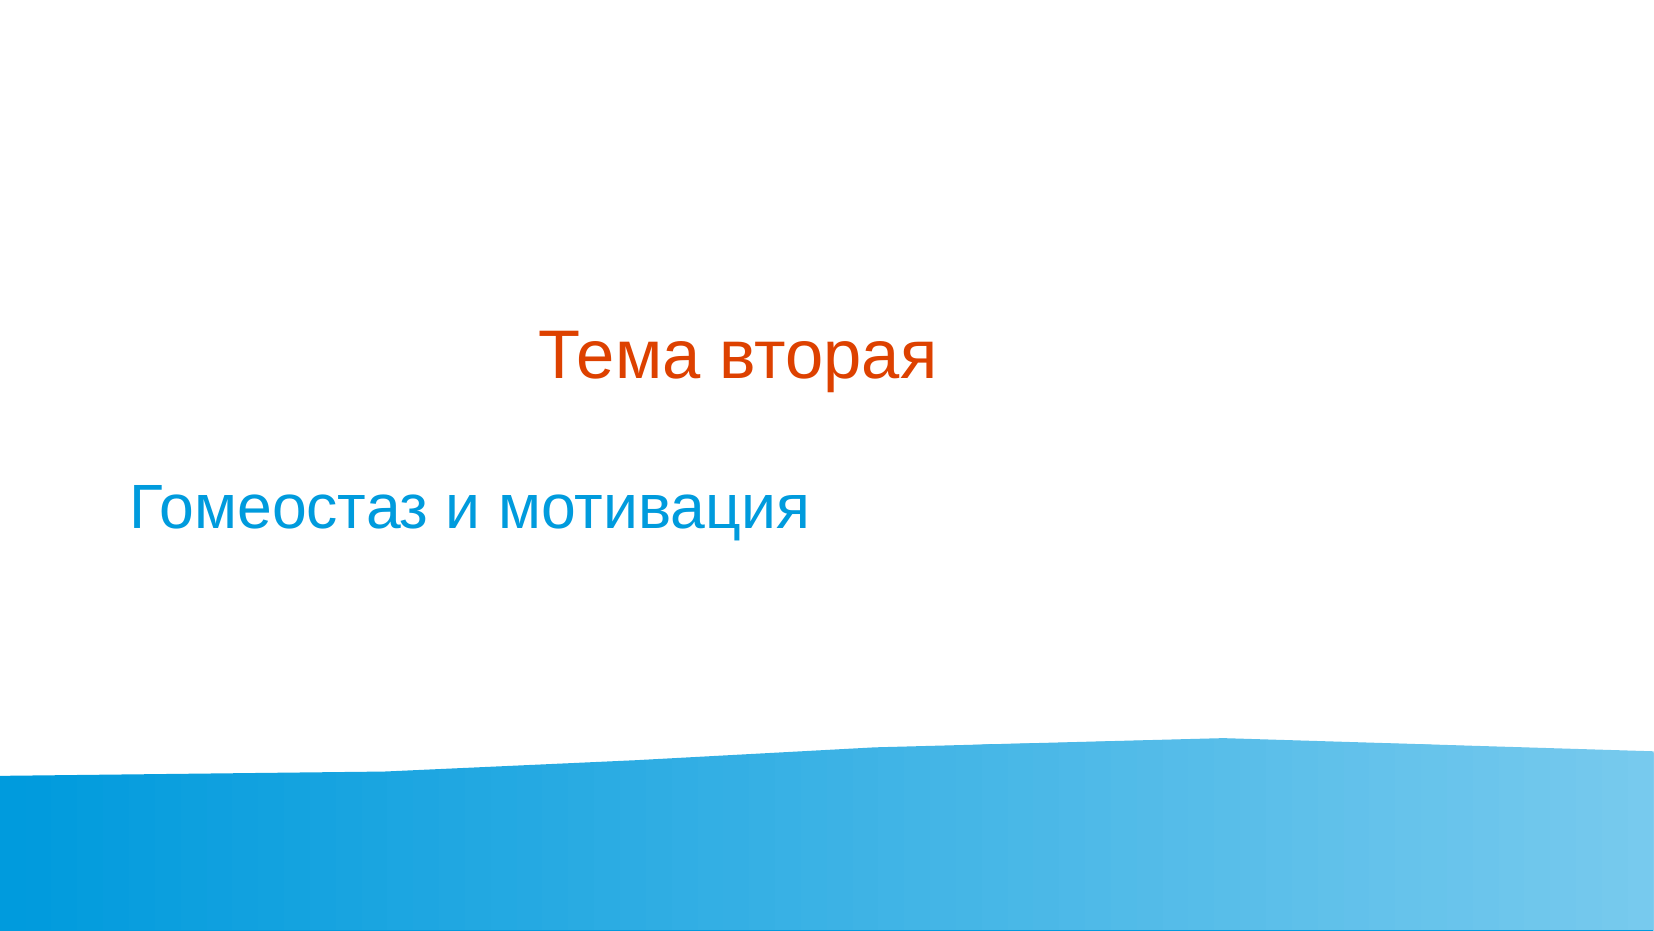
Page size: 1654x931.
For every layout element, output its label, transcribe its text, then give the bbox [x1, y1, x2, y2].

title Тема вторая [0, 265, 1477, 443]
list Гомеостаз и мотивация [59, 472, 1595, 739]
